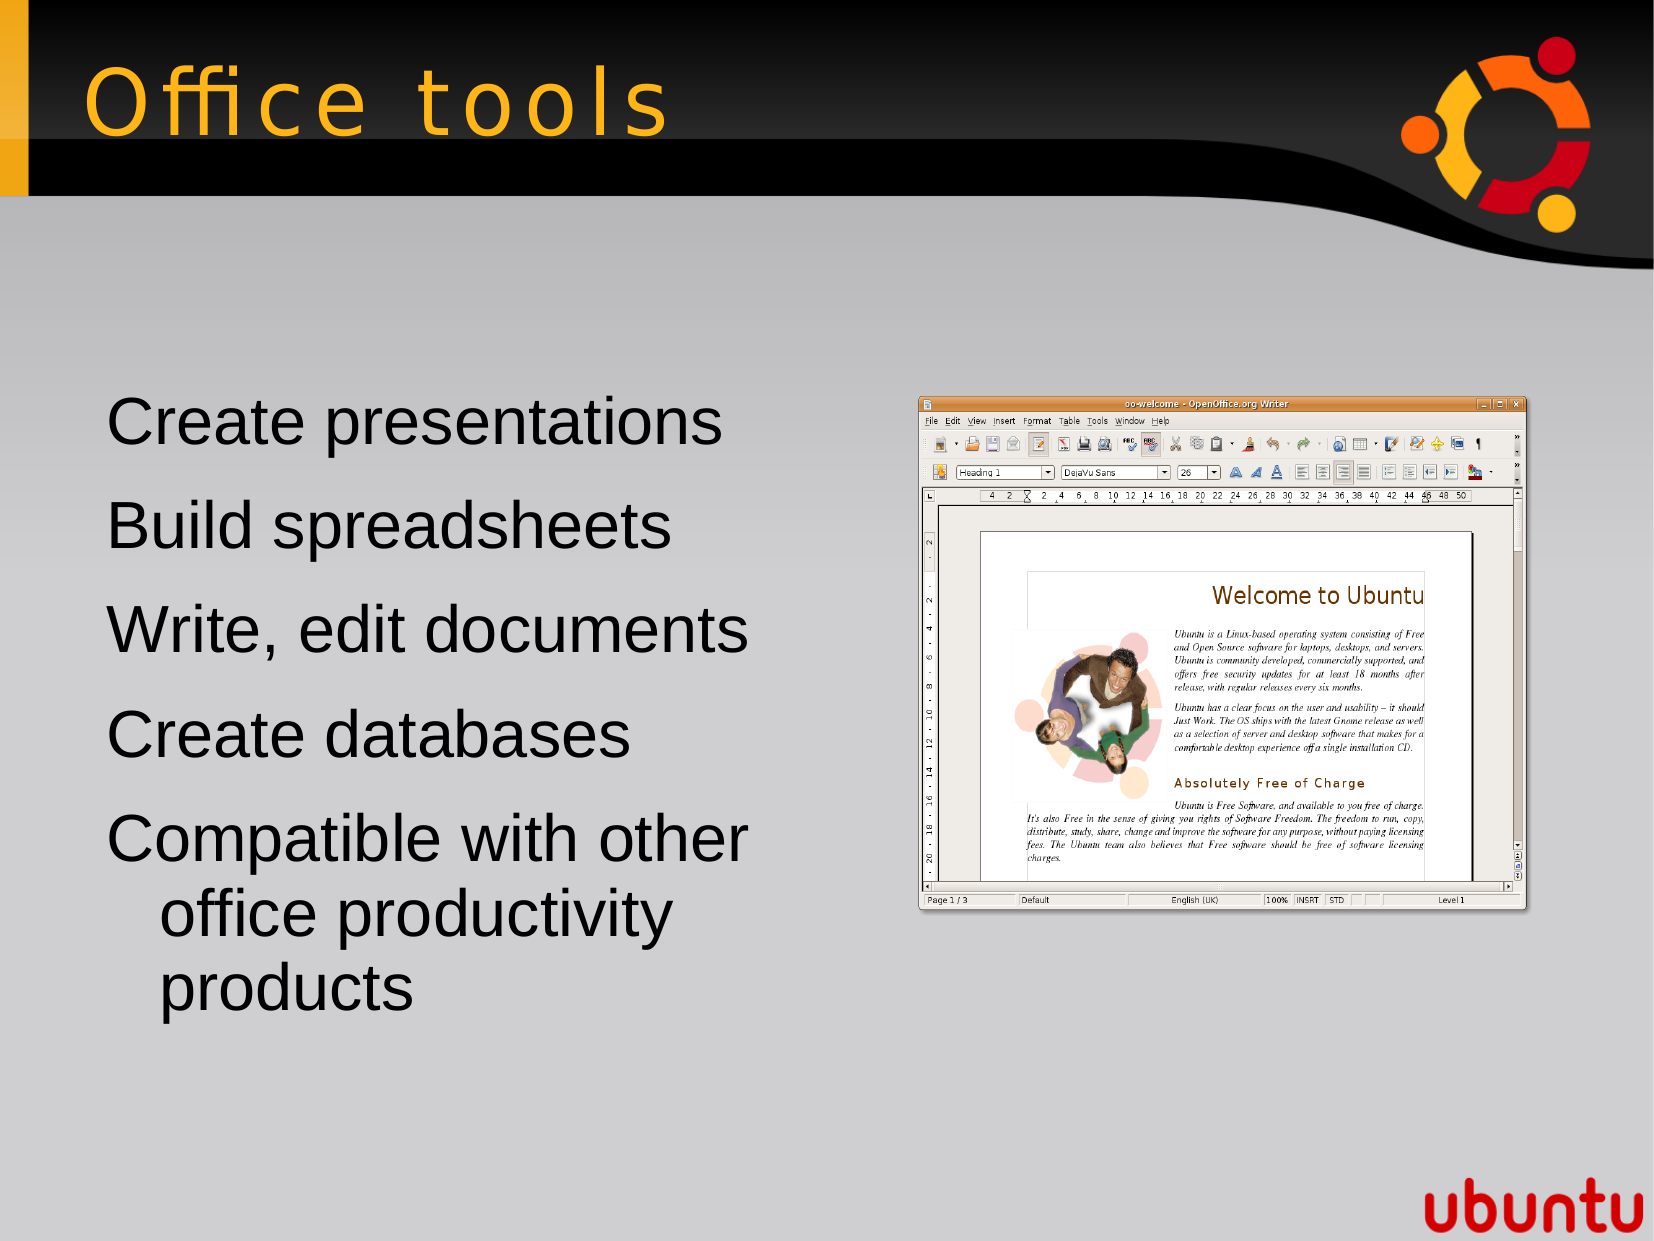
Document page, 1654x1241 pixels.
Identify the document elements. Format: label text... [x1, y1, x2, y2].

picture [0, 0, 1654, 1241]
list Create presentations Build spreadsheets Write, edit documents Create databases Compatible with other office productivity products [88, 383, 827, 1143]
title Office tools [82, 0, 1654, 208]
